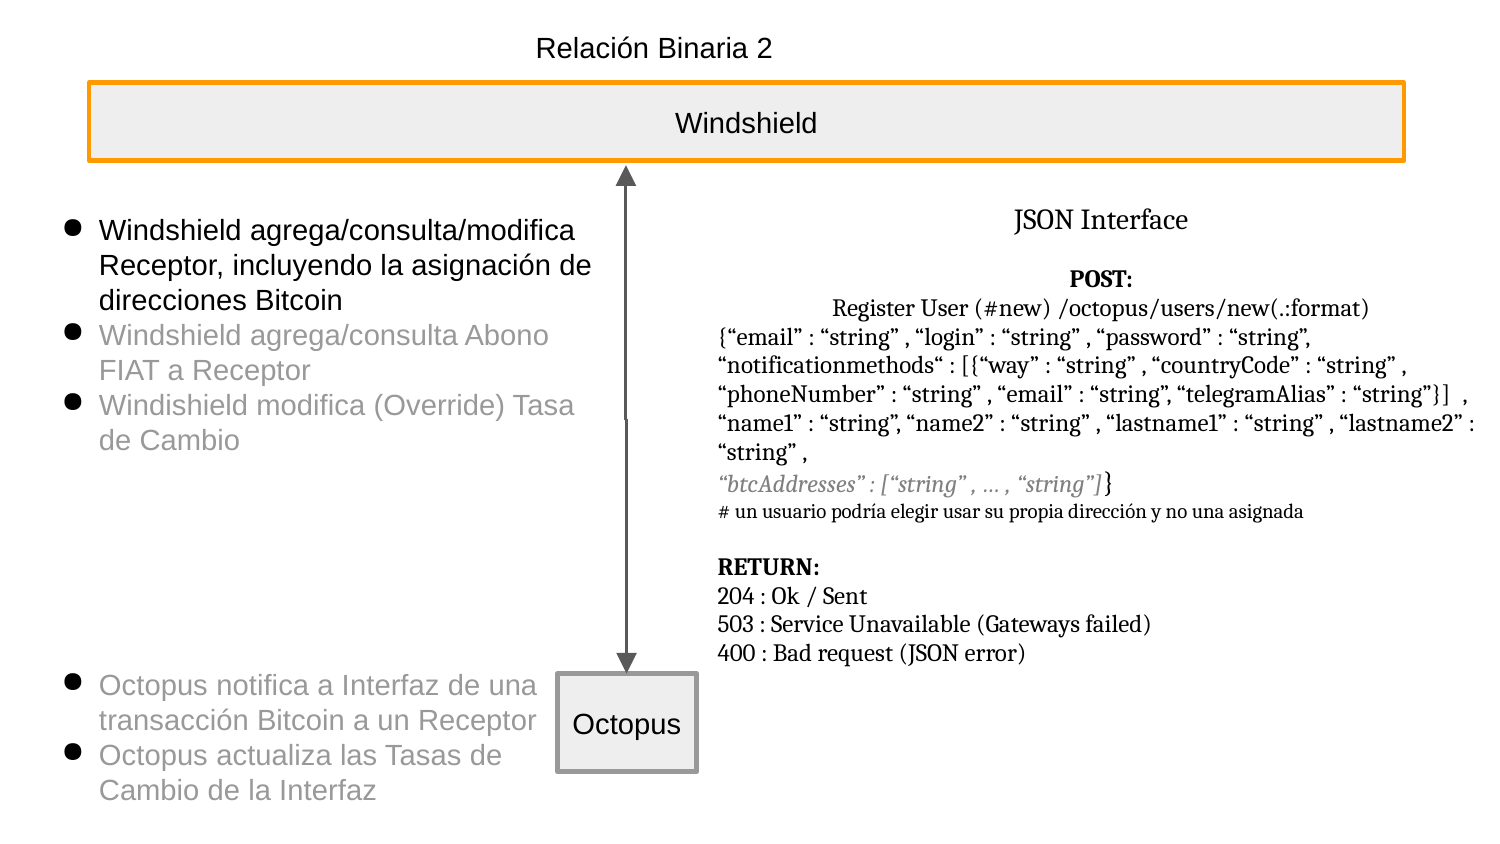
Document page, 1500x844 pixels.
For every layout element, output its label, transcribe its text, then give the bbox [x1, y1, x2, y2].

text_box Windshield [89, 82, 1404, 161]
text_box Relación Binaria 2 [520, 14, 994, 75]
text_box JSON Interface POST: Register User (#new) /octopus/users/new(.:format) {“email” : “string” , “login” : “string” , “password” : “string”, “notificationmethods“ : [{“way” : “string” , “countryCode” : “string” , “phoneNumber” : “string” , “email” : “string”, “telegramAlias” : “string”}] , “name1” : “string”, “name2” : “string” , “lastname1” : “string” , “lastname2” : “string” , “btcAddresses” : [“string” , … , “string”]} # un usuario podría elegir usar su propia dirección y no una asignada RETURN: 204 : Ok / Sent 503 : Service Unavailable (Gateways failed) 400 : Bad request (JSON error) [702, 195, 1500, 685]
text_box Windshield agrega/consulta/modifica Receptor, incluyendo la asignación de direcciones Bitcoin Windshield agrega/consulta Abono FIAT a Receptor Windishield modifica (Override) Tasa de Cambio Octopus notifica a Interfaz de una transacción Bitcoin a un Receptor Octopus actualiza las Tasas de Cambio de la Interfaz [8, 196, 627, 701]
text_box Octopus [557, 673, 697, 772]
